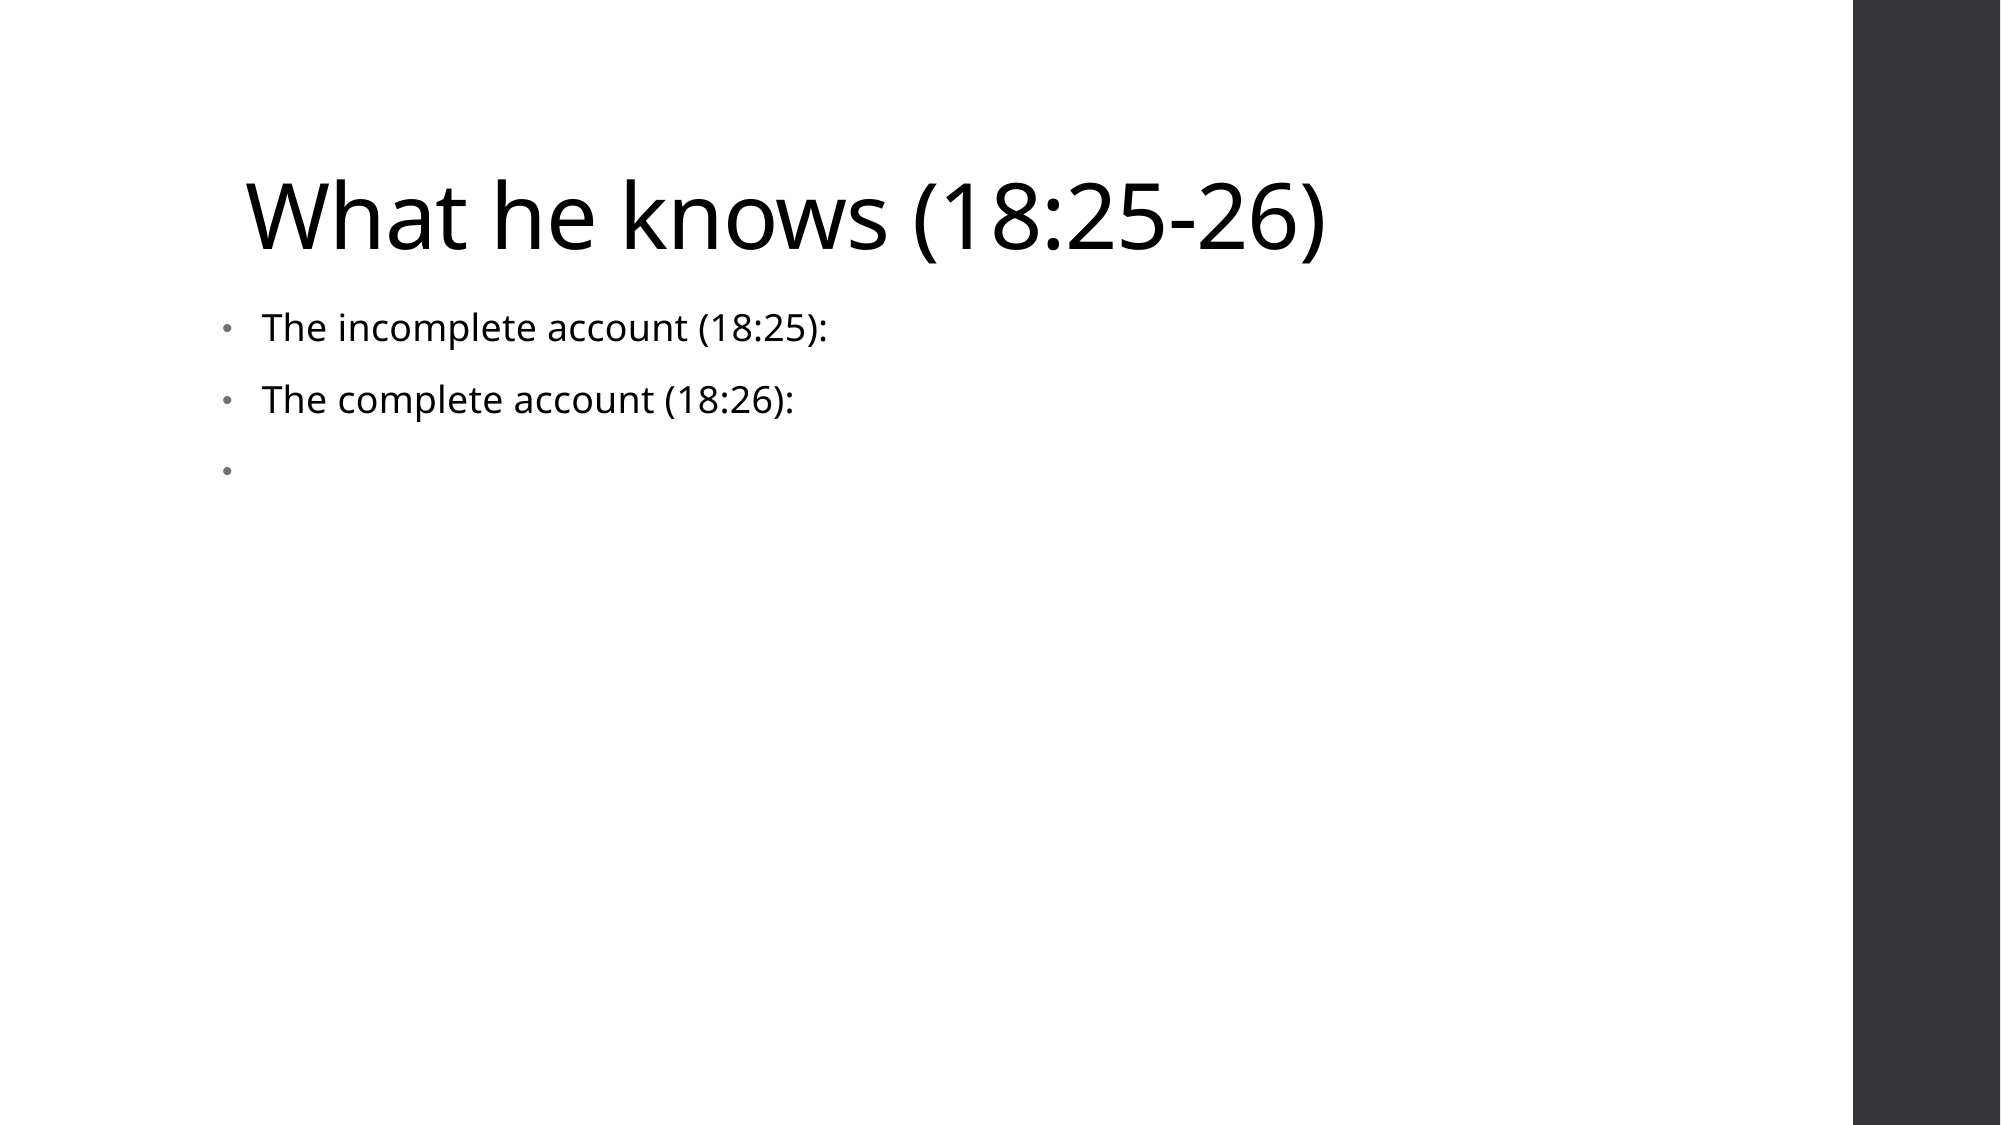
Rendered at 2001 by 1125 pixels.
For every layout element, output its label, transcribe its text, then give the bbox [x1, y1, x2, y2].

list The incomplete account (18:25): The complete account (18:26): [206, 299, 1617, 1014]
title What he knows (18:25-26) [206, 60, 1797, 278]
